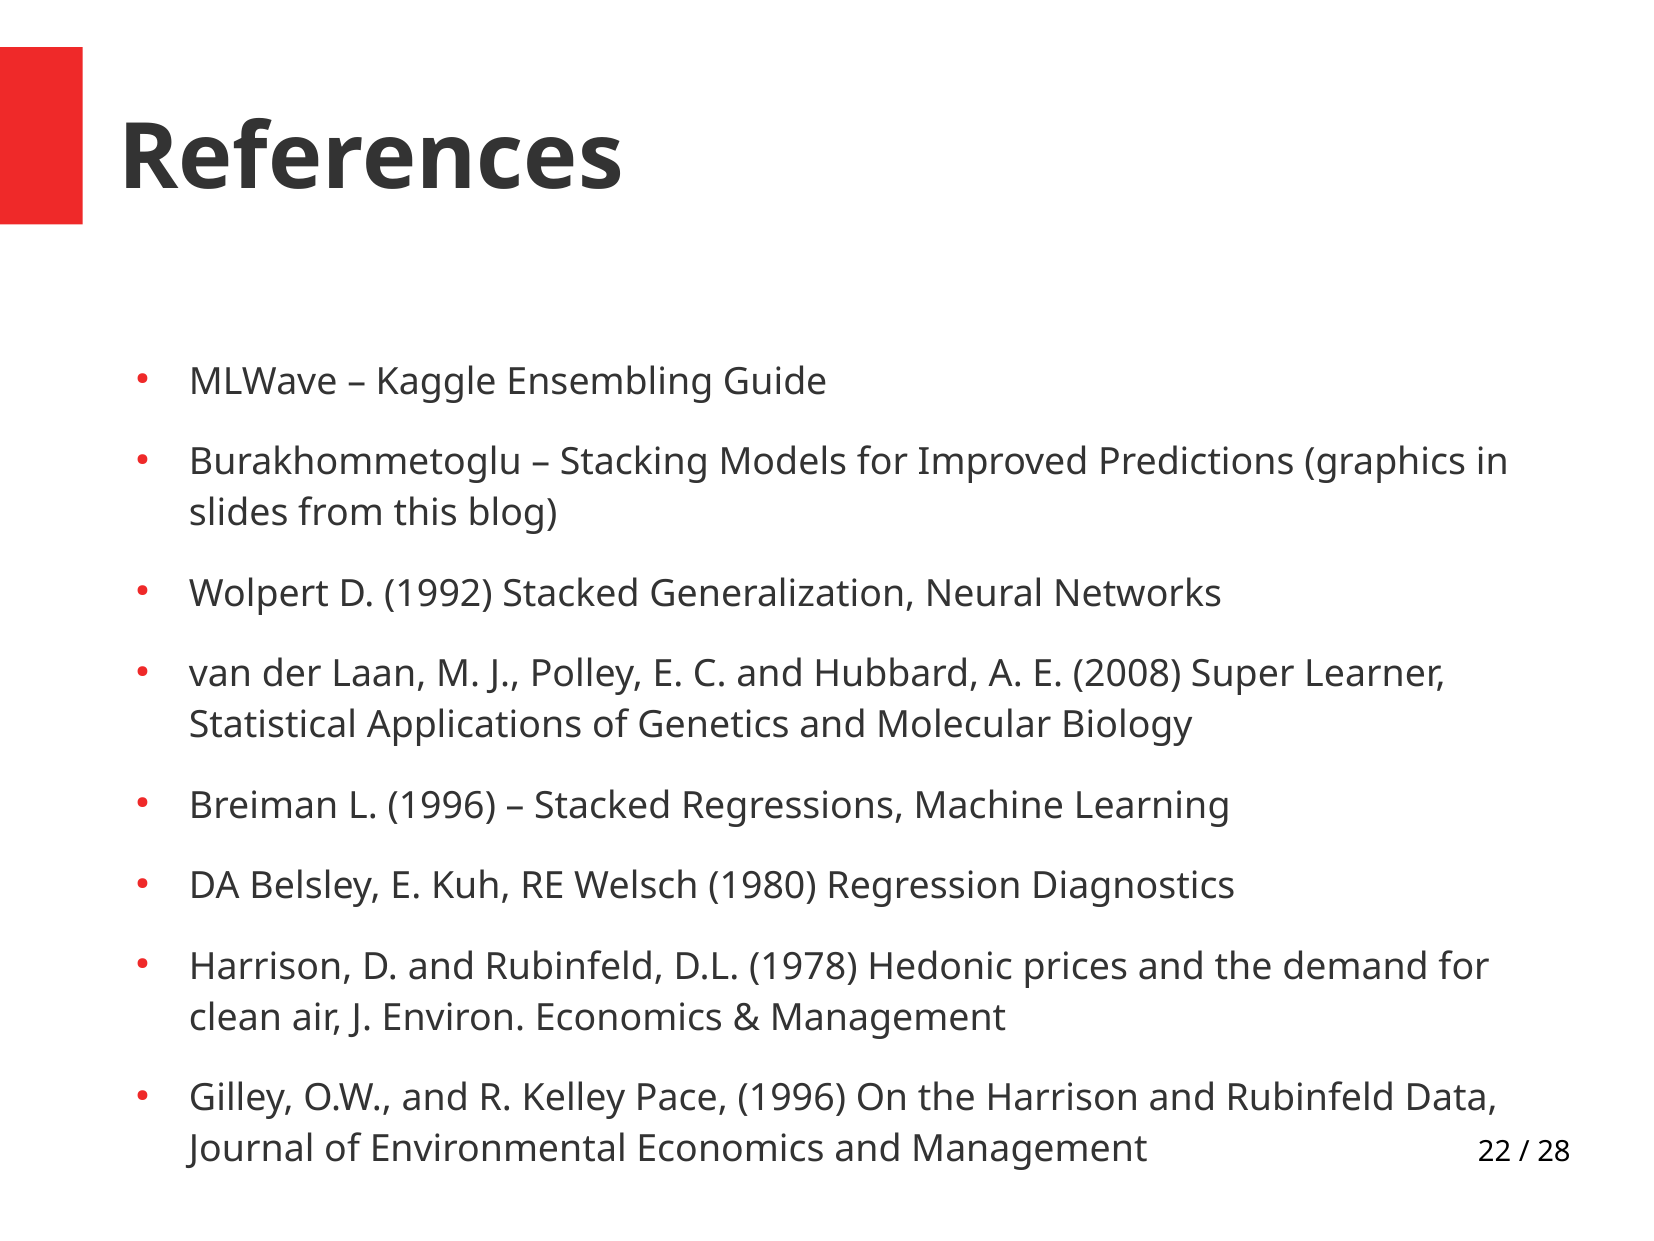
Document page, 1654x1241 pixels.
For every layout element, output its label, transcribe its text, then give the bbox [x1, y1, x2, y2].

title References [118, 49, 1571, 257]
list MLWave – Kaggle Ensembling Guide Burakhommetoglu – Stacking Models for Improved Predictions (graphics in slides from this blog) Wolpert D. (1992) Stacked Generalization, Neural Networks van der Laan, M. J., Polley, E. C. and Hubbard, A. E. (2008) Super Learner, Statistical Applications of Genetics and Molecular Biology Breiman L. (1996) – Stacked Regressions, Machine Learning DA Belsley, E. Kuh, RE Welsch (1980) Regression Diagnostics Harrison, D. and Rubinfeld, D.L. (1978) Hedonic prices and the demand for clean air, J. Environ. Economics & Management Gilley, O.W., and R. Kelley Pace, (1996) On the Harrison and Rubinfeld Data, Journal of Environmental Economics and Management [118, 354, 1536, 1074]
